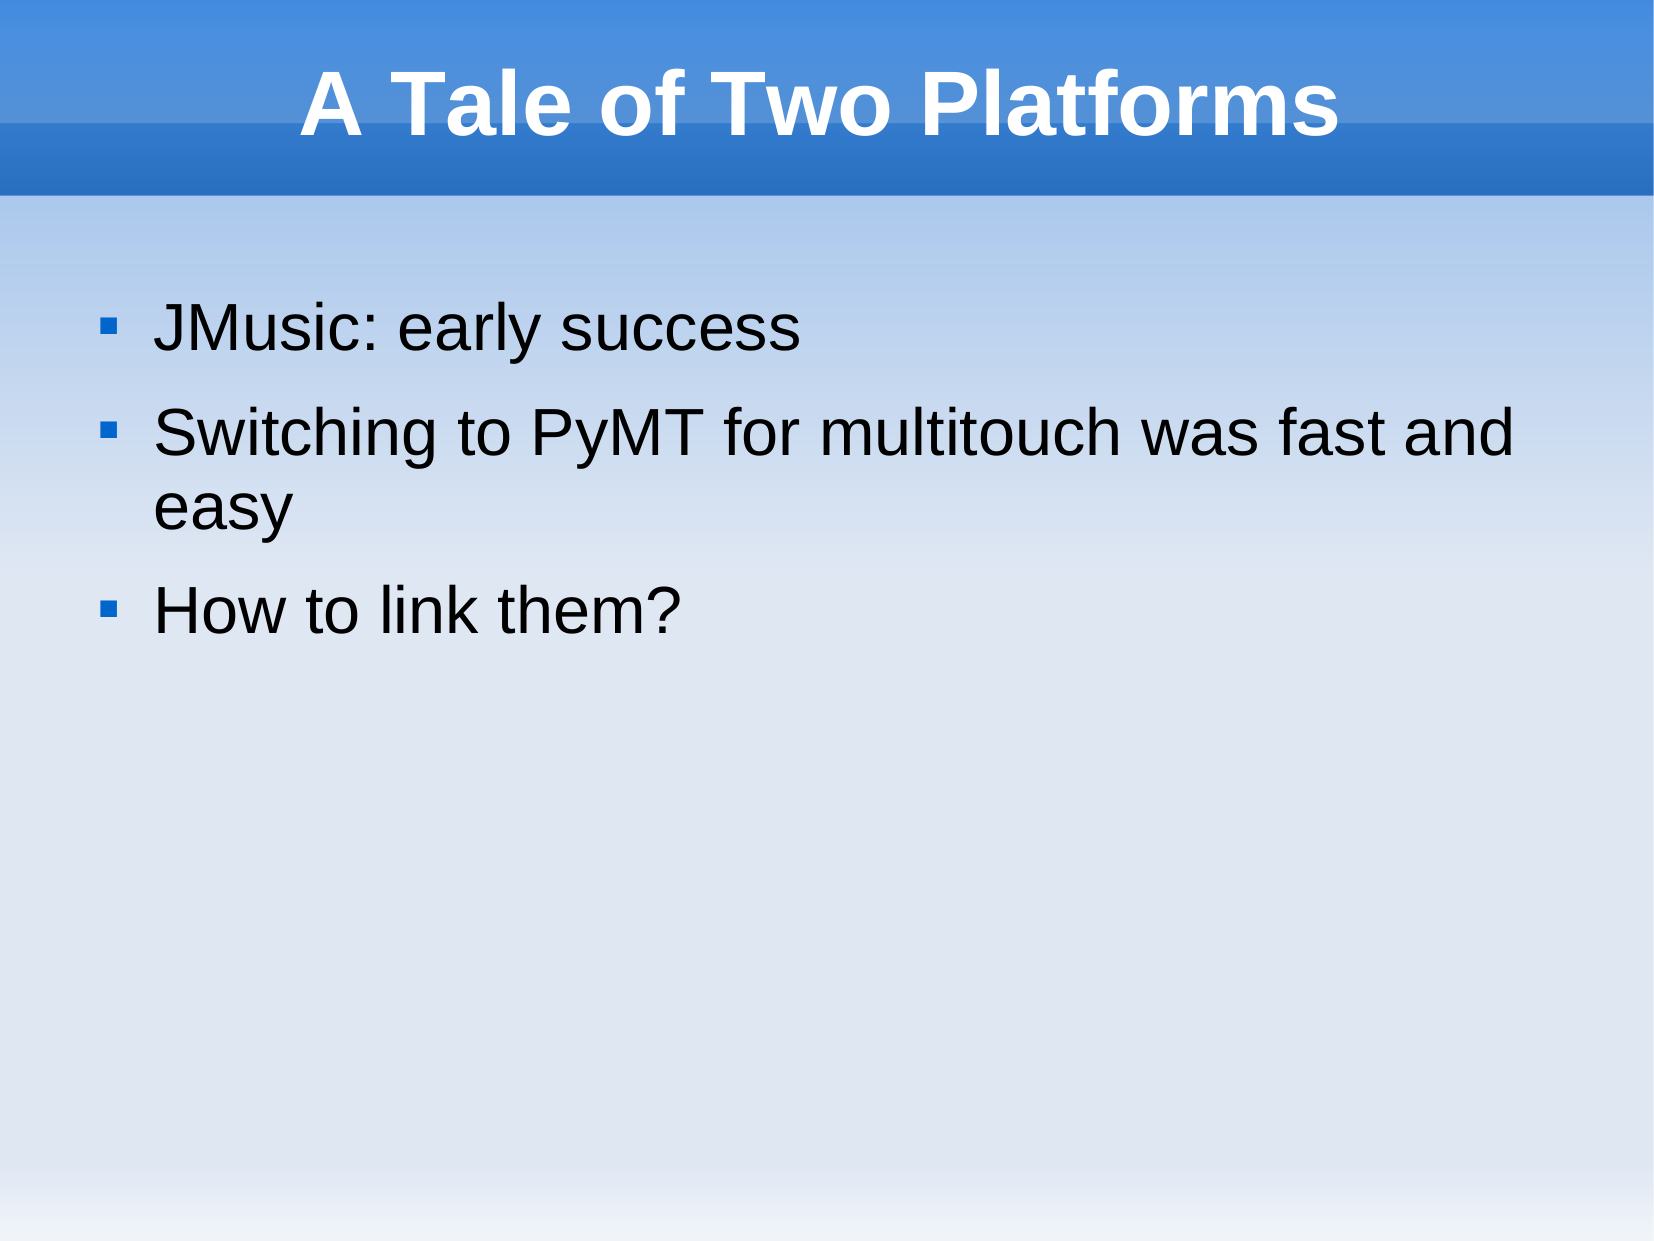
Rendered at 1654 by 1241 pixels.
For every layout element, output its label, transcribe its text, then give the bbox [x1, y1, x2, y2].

picture [0, 0, 1654, 1241]
list JMusic: early success Switching to PyMT for multitouch was fast and easy How to link them? [82, 290, 1571, 1094]
title A Tale of Two Platforms [76, 7, 1565, 200]
